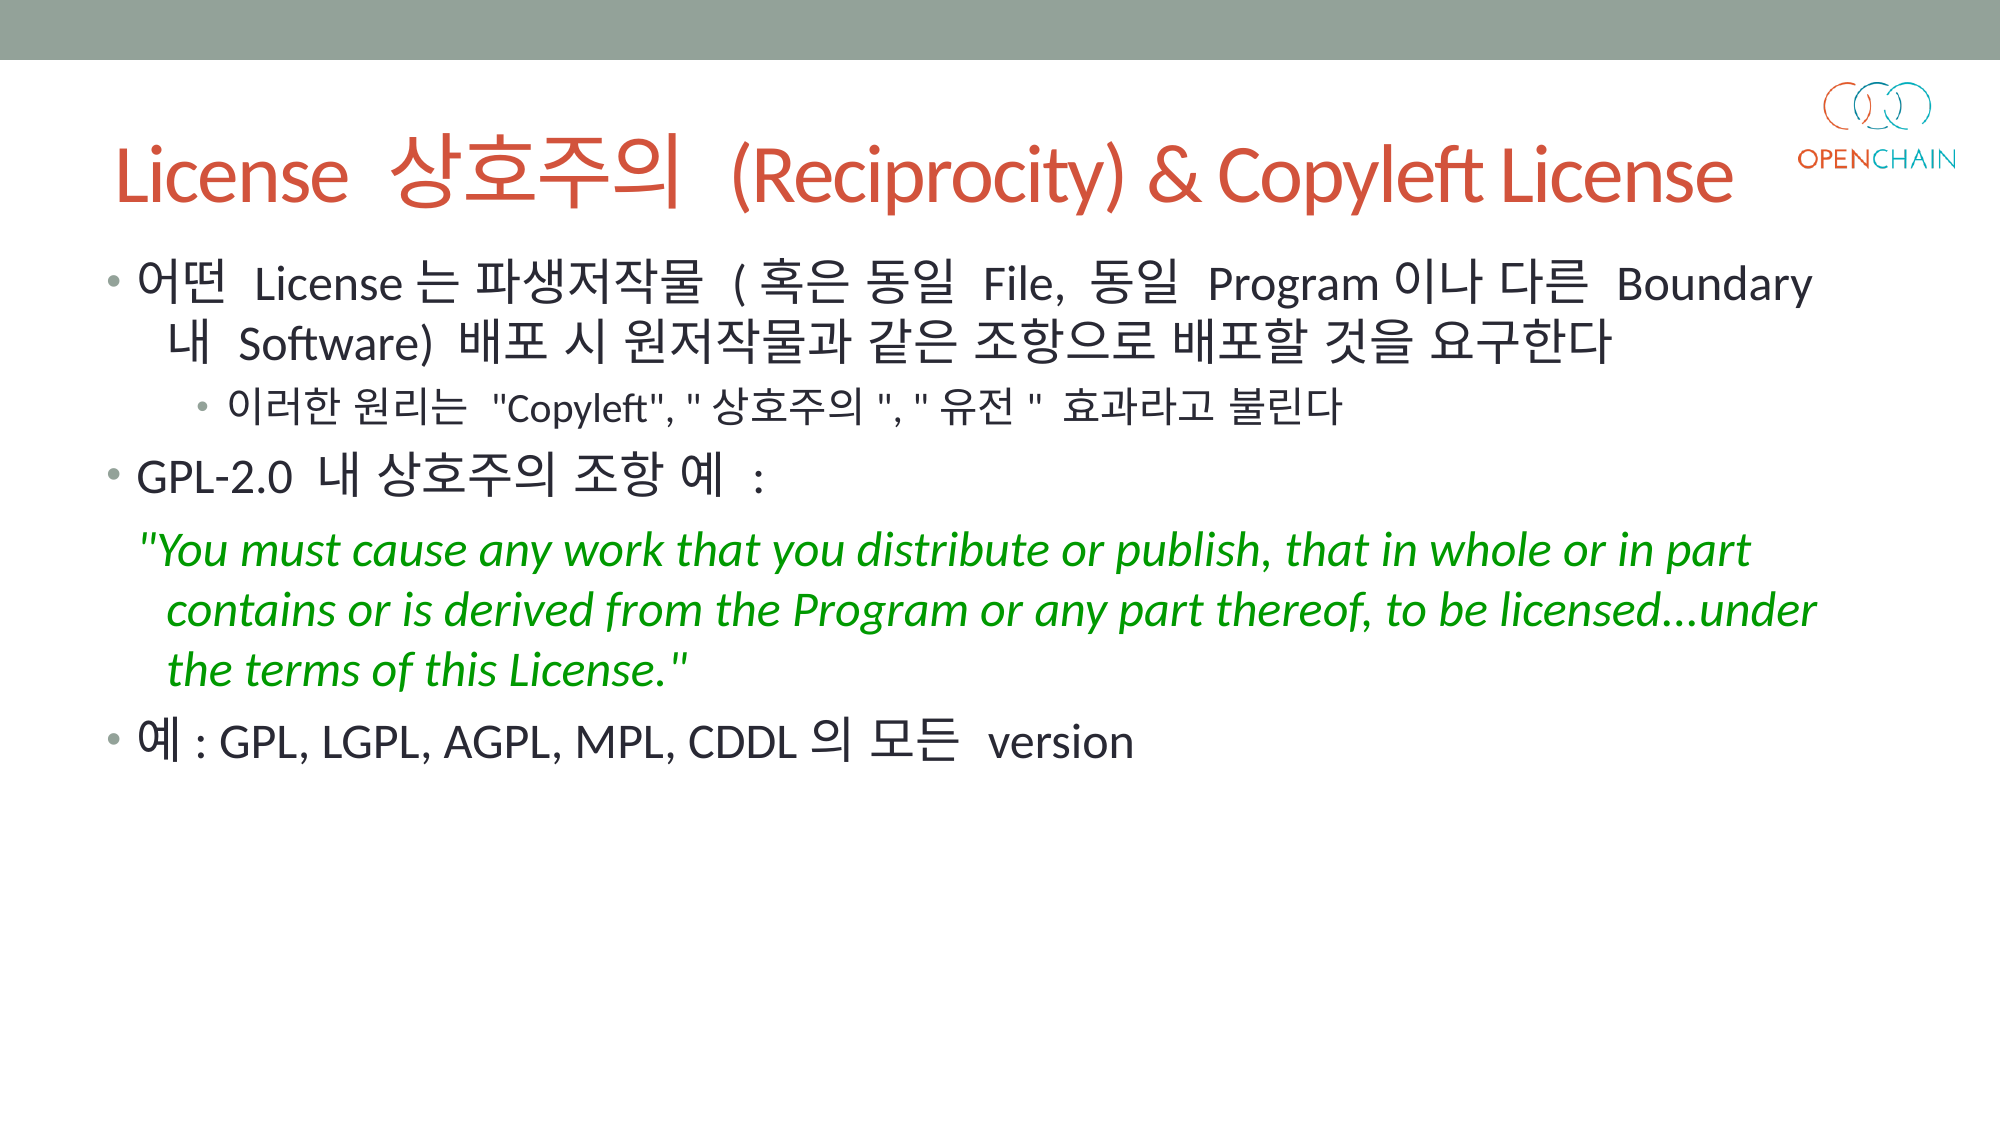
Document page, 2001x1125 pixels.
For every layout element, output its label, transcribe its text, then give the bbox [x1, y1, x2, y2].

list 어떤 License는 파생저작물 (혹은 동일 File, 동일 Program이나 다른 Boundary 내 Software) 배포 시 원저작물과 같은 조항으로 배포할 것을 요구한다 이러한 원리는 "Copyleft", "상호주의", "유전" 효과라고 불린다 GPL-2.0 내 상호주의 조항 예 : "You must cause any work that you distribute or publish, that in whole or in part contains or is derived from the Program or any part thereof, to be licensed...under the terms of this License." 예: GPL, LGPL, AGPL, MPL, CDDL의 모든 version [91, 243, 1863, 1093]
title License 상호주의 (Reciprocity) & Copyleft License [99, 87, 1900, 251]
